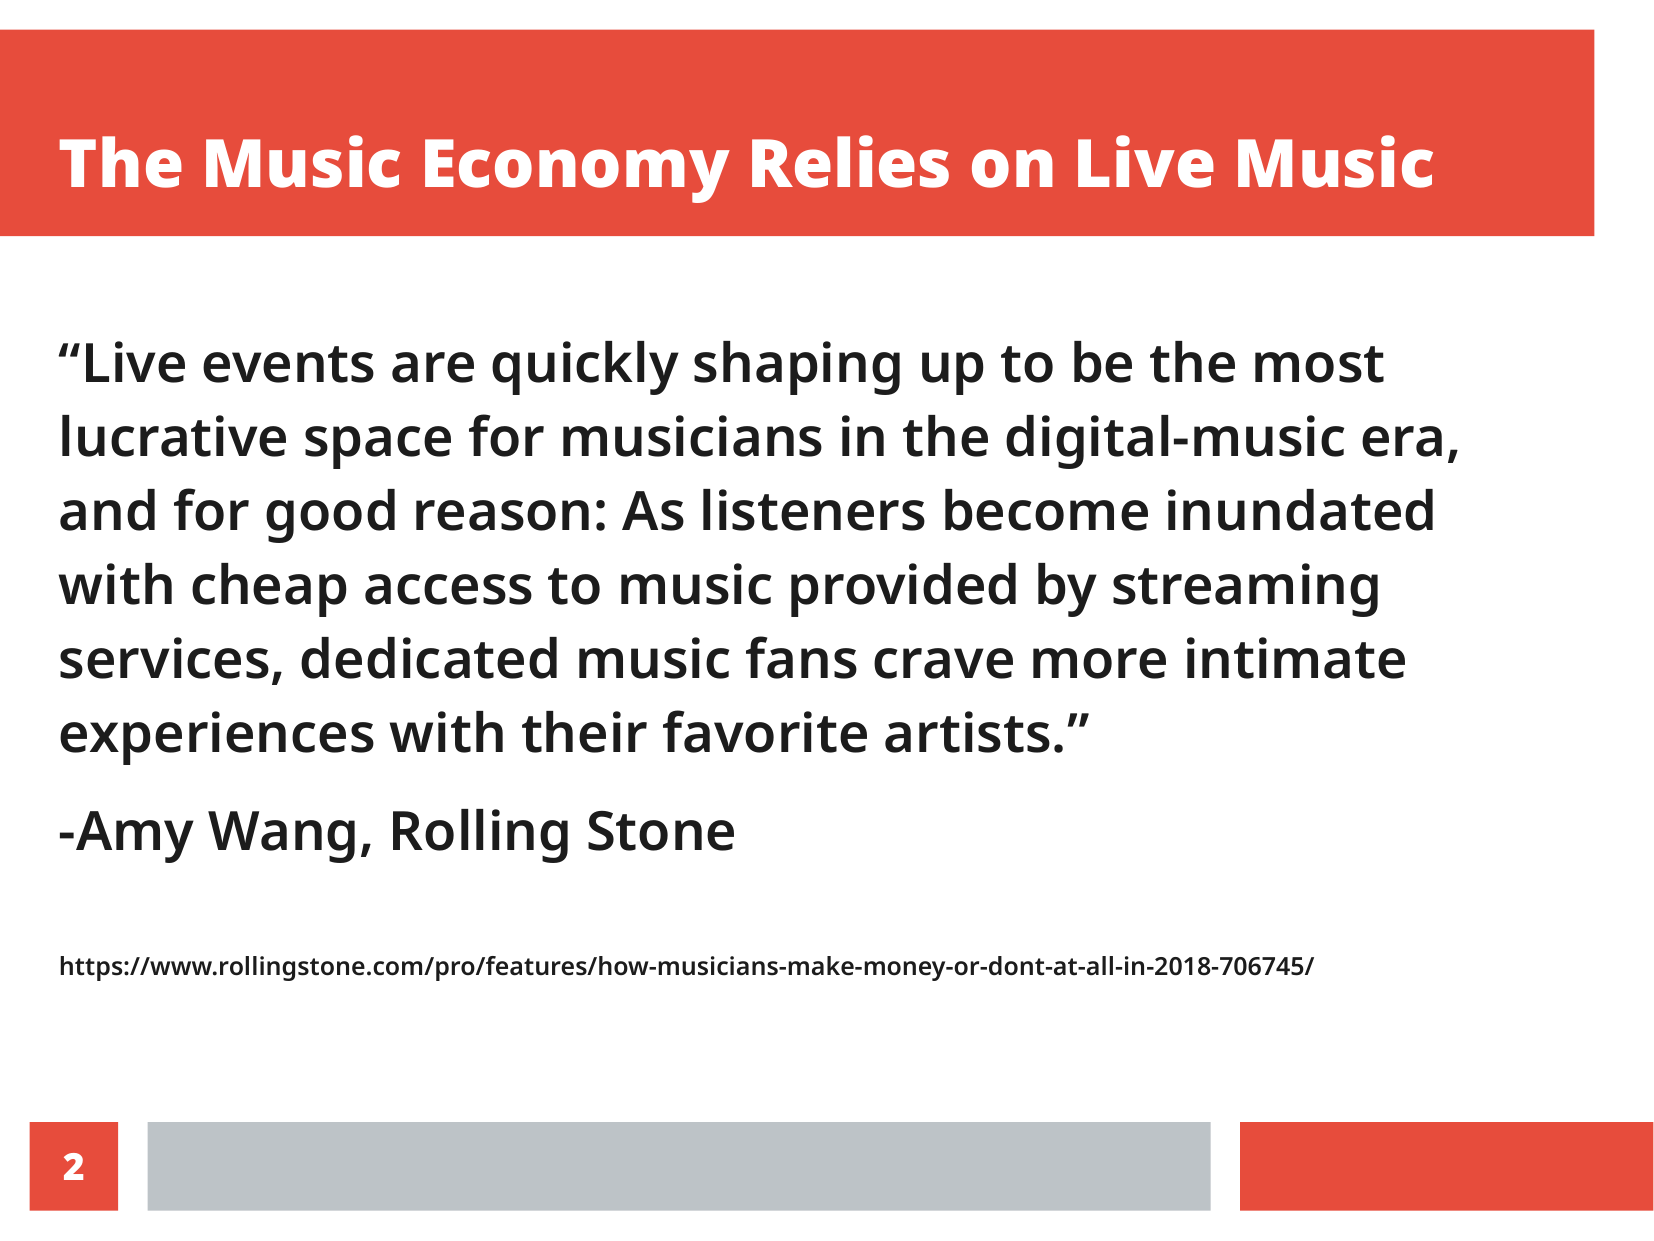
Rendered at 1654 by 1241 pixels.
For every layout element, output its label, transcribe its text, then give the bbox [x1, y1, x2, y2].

title The Music Economy Relies on Live Music [59, 59, 1595, 207]
list “Live events are quickly shaping up to be the most lucrative space for musicians in the digital-music era, and for good reason: As listeners become inundated with cheap access to music provided by streaming services, dedicated music fans crave more intimate experiences with their favorite artists.” -Amy Wang, Rolling Stone https://www.rollingstone.com/pro/features/how-musicians-make-money-or-dont-at-all-in-2018-706745/ [59, 324, 1565, 1093]
